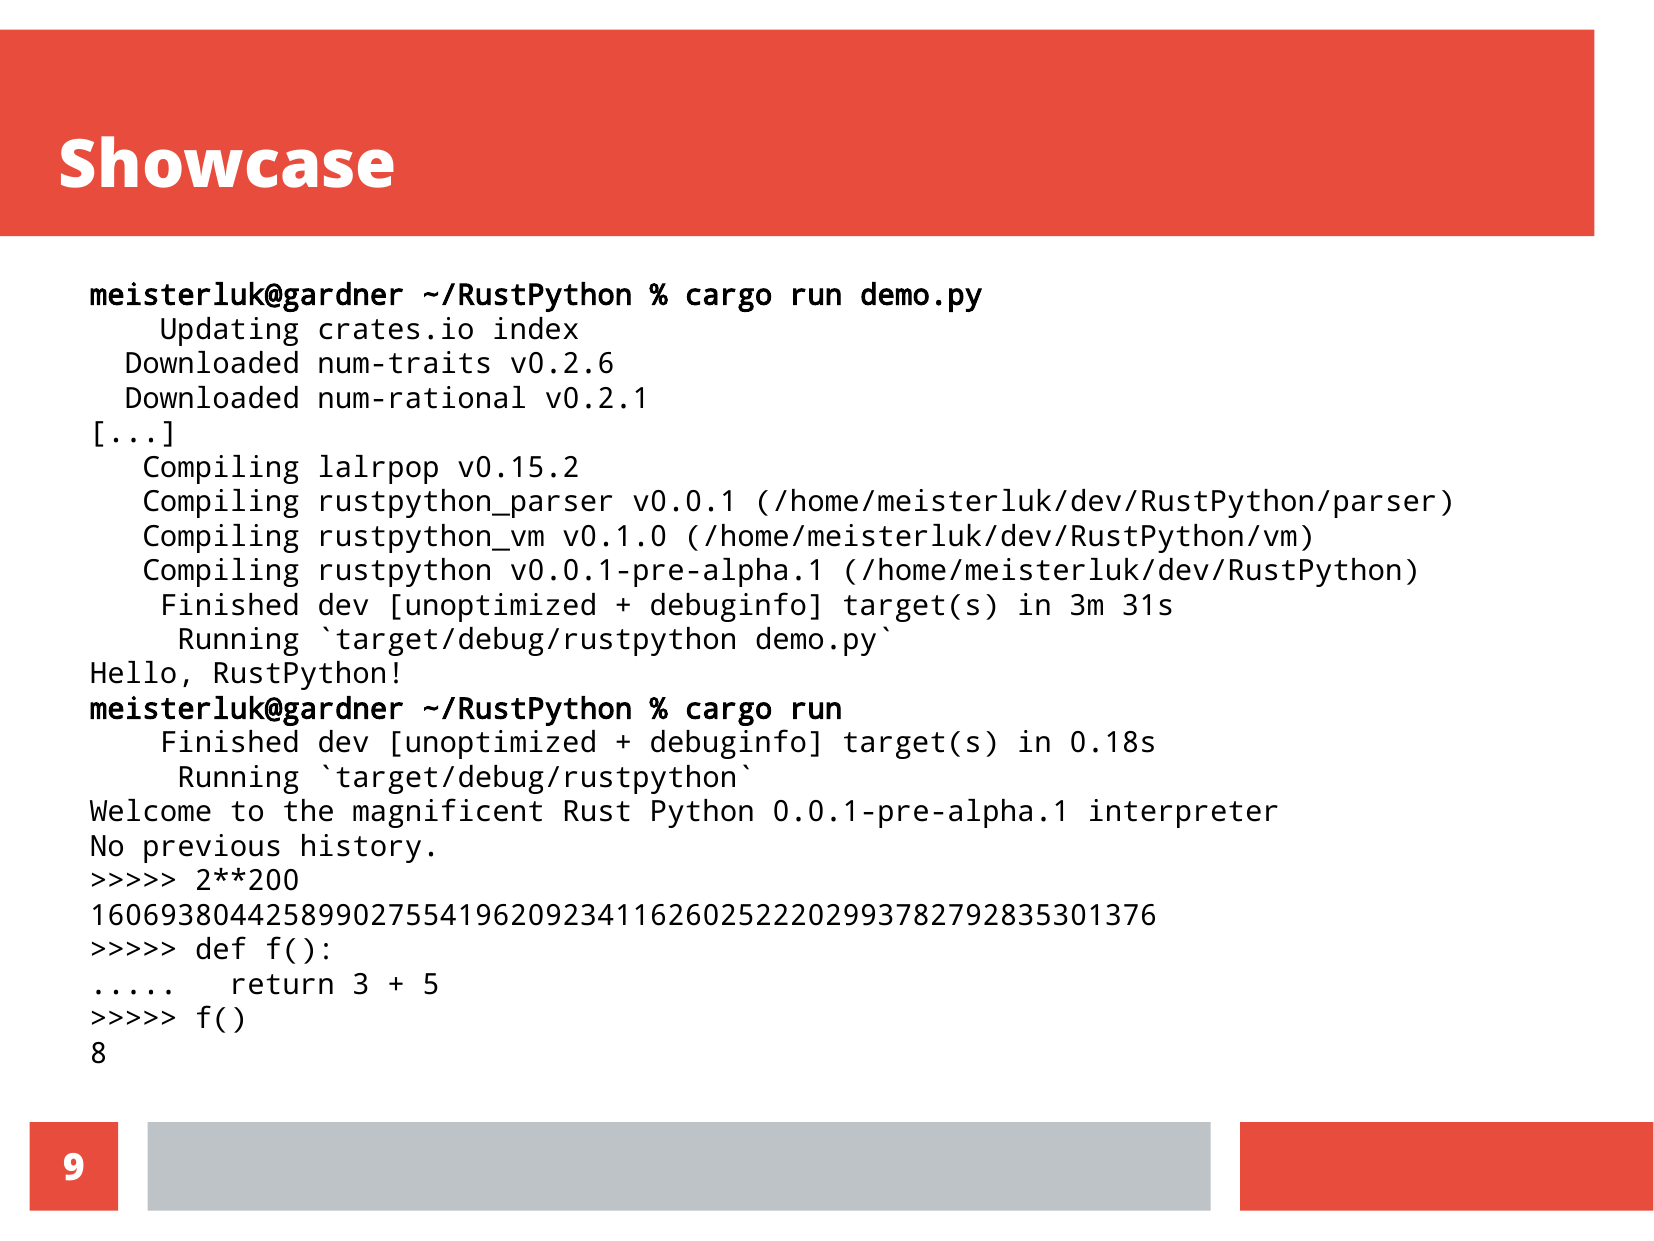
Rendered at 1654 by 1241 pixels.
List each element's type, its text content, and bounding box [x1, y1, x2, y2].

title Showcase [59, 59, 1595, 207]
text_box meisterluk@gardner ~/RustPython % cargo run demo.py Updating crates.io index Downloaded num-traits v0.2.6 Downloaded num-rational v0.2.1 [...] Compiling lalrpop v0.15.2 Compiling rustpython_parser v0.0.1 (/home/meisterluk/dev/RustPython/parser) Compiling rustpython_vm v0.1.0 (/home/meisterluk/dev/RustPython/vm) Compiling rustpython v0.0.1-pre-alpha.1 (/home/meisterluk/dev/RustPython) Finished dev [unoptimized + debuginfo] target(s) in 3m 31s Running `target/debug/rustpython demo.py` Hello, RustPython! meisterluk@gardner ~/RustPython % cargo run Finished dev [unoptimized + debuginfo] target(s) in 0.18s Running `target/debug/rustpython` Welcome to the magnificent Rust Python 0.0.1-pre-alpha.1 interpreter No previous history. >>>>> 2**200 1606938044258990275541962092341162602522202993782792835301376 >>>>> def f(): ..... return 3 + 5 >>>>> f() 8 [75, 270, 1606, 1079]
